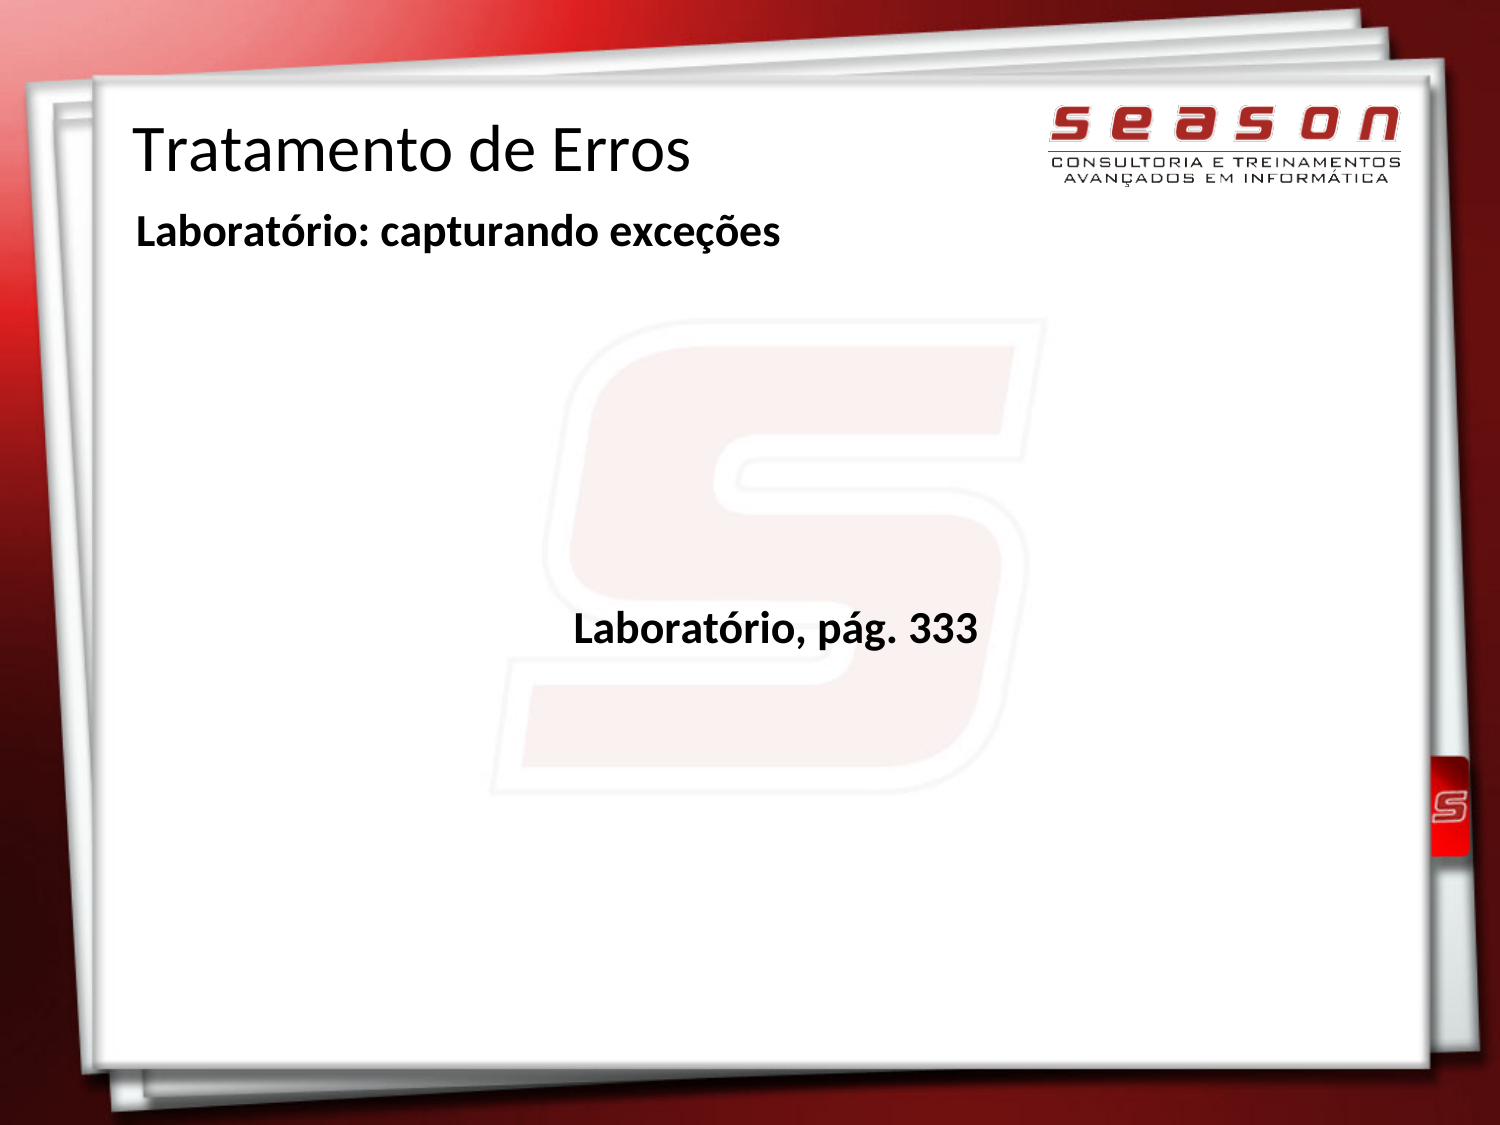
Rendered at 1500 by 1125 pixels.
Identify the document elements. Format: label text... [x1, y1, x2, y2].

title Tratamento de Erros [118, 33, 1394, 257]
text_box Laboratório, pág. 333 [207, 357, 1328, 894]
picture [0, 0, 1500, 1125]
text_box Laboratório: capturando exceções [119, 200, 1240, 256]
